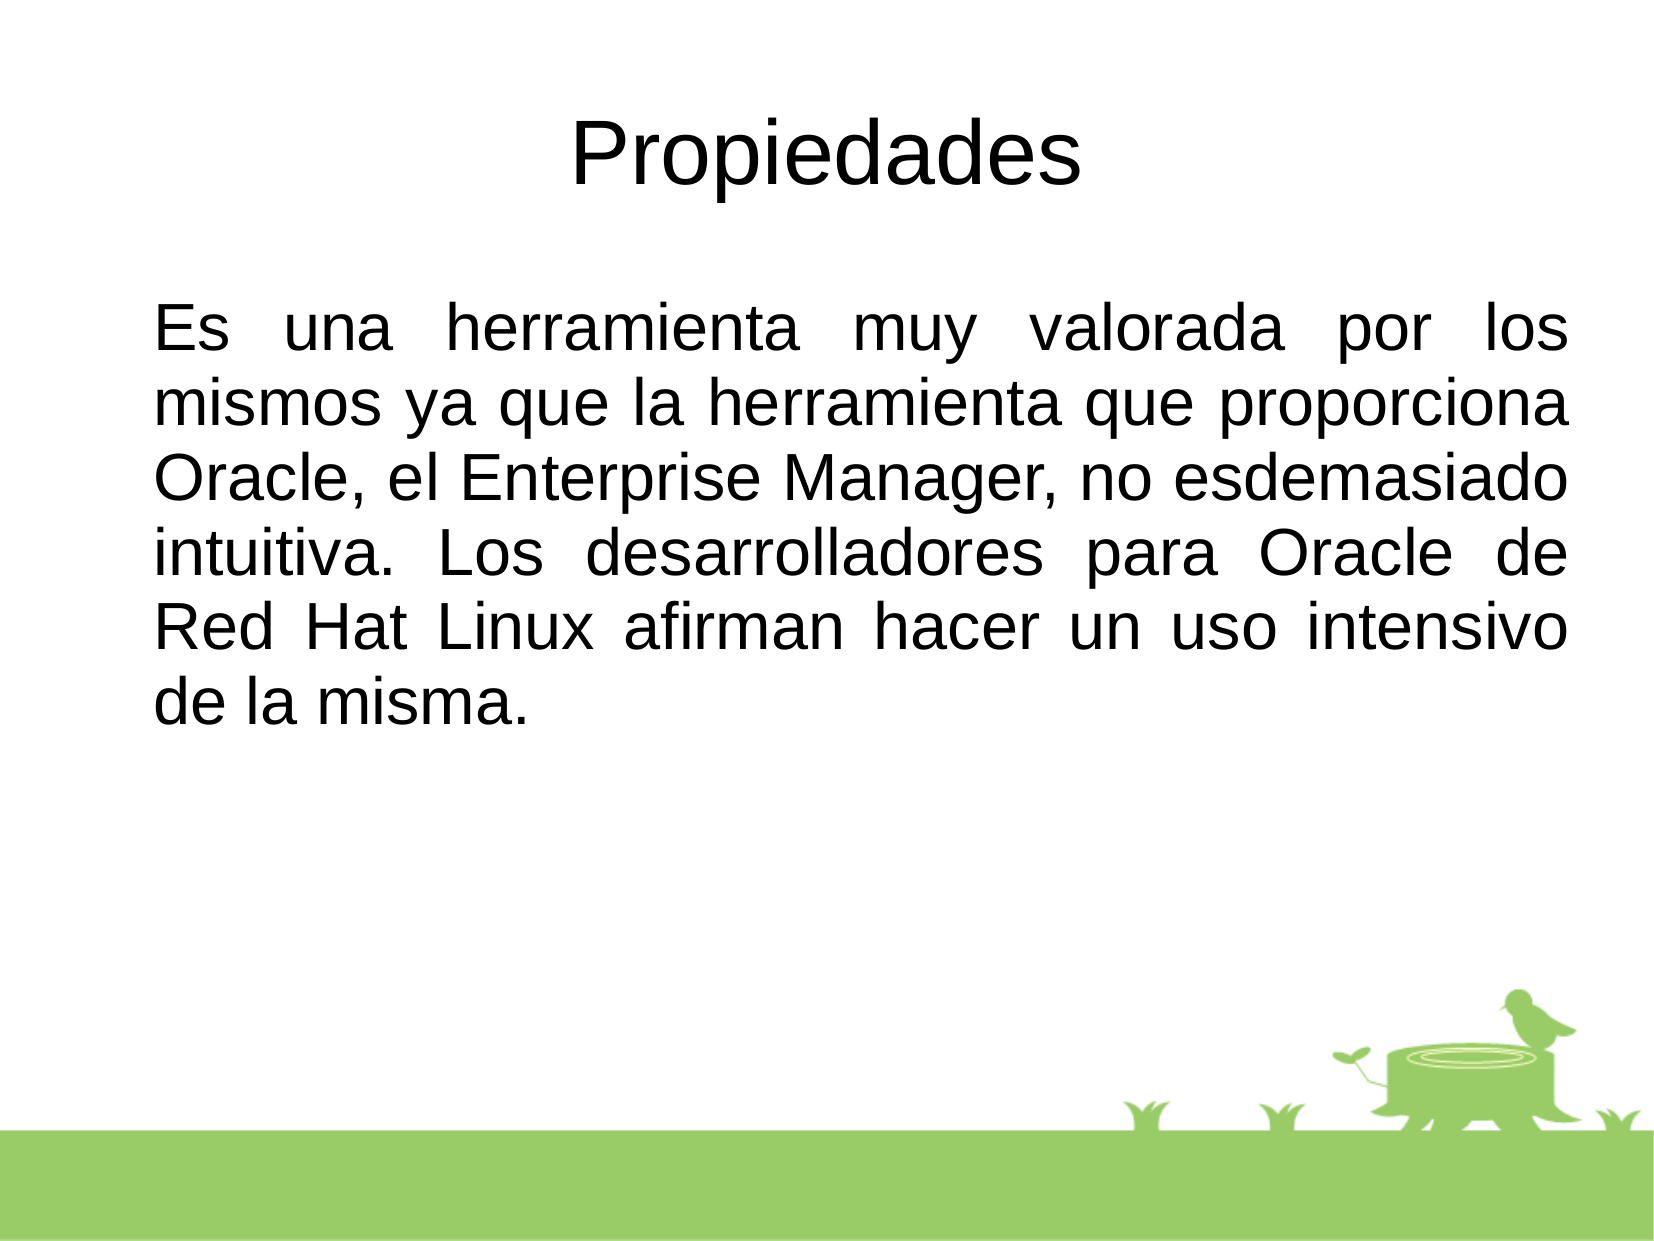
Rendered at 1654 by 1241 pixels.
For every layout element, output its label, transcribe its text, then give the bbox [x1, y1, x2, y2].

picture [0, 0, 1654, 1241]
list Es una herramienta muy valorada por los mismos ya que la herramienta que proporciona Oracle, el Enterprise Manager, no esdemasiado intuitiva. Los desarrolladores para Oracle de Red Hat Linux afirman hacer un uso intensivo de la misma. [82, 290, 1571, 1010]
title Propiedades [82, 49, 1571, 257]
